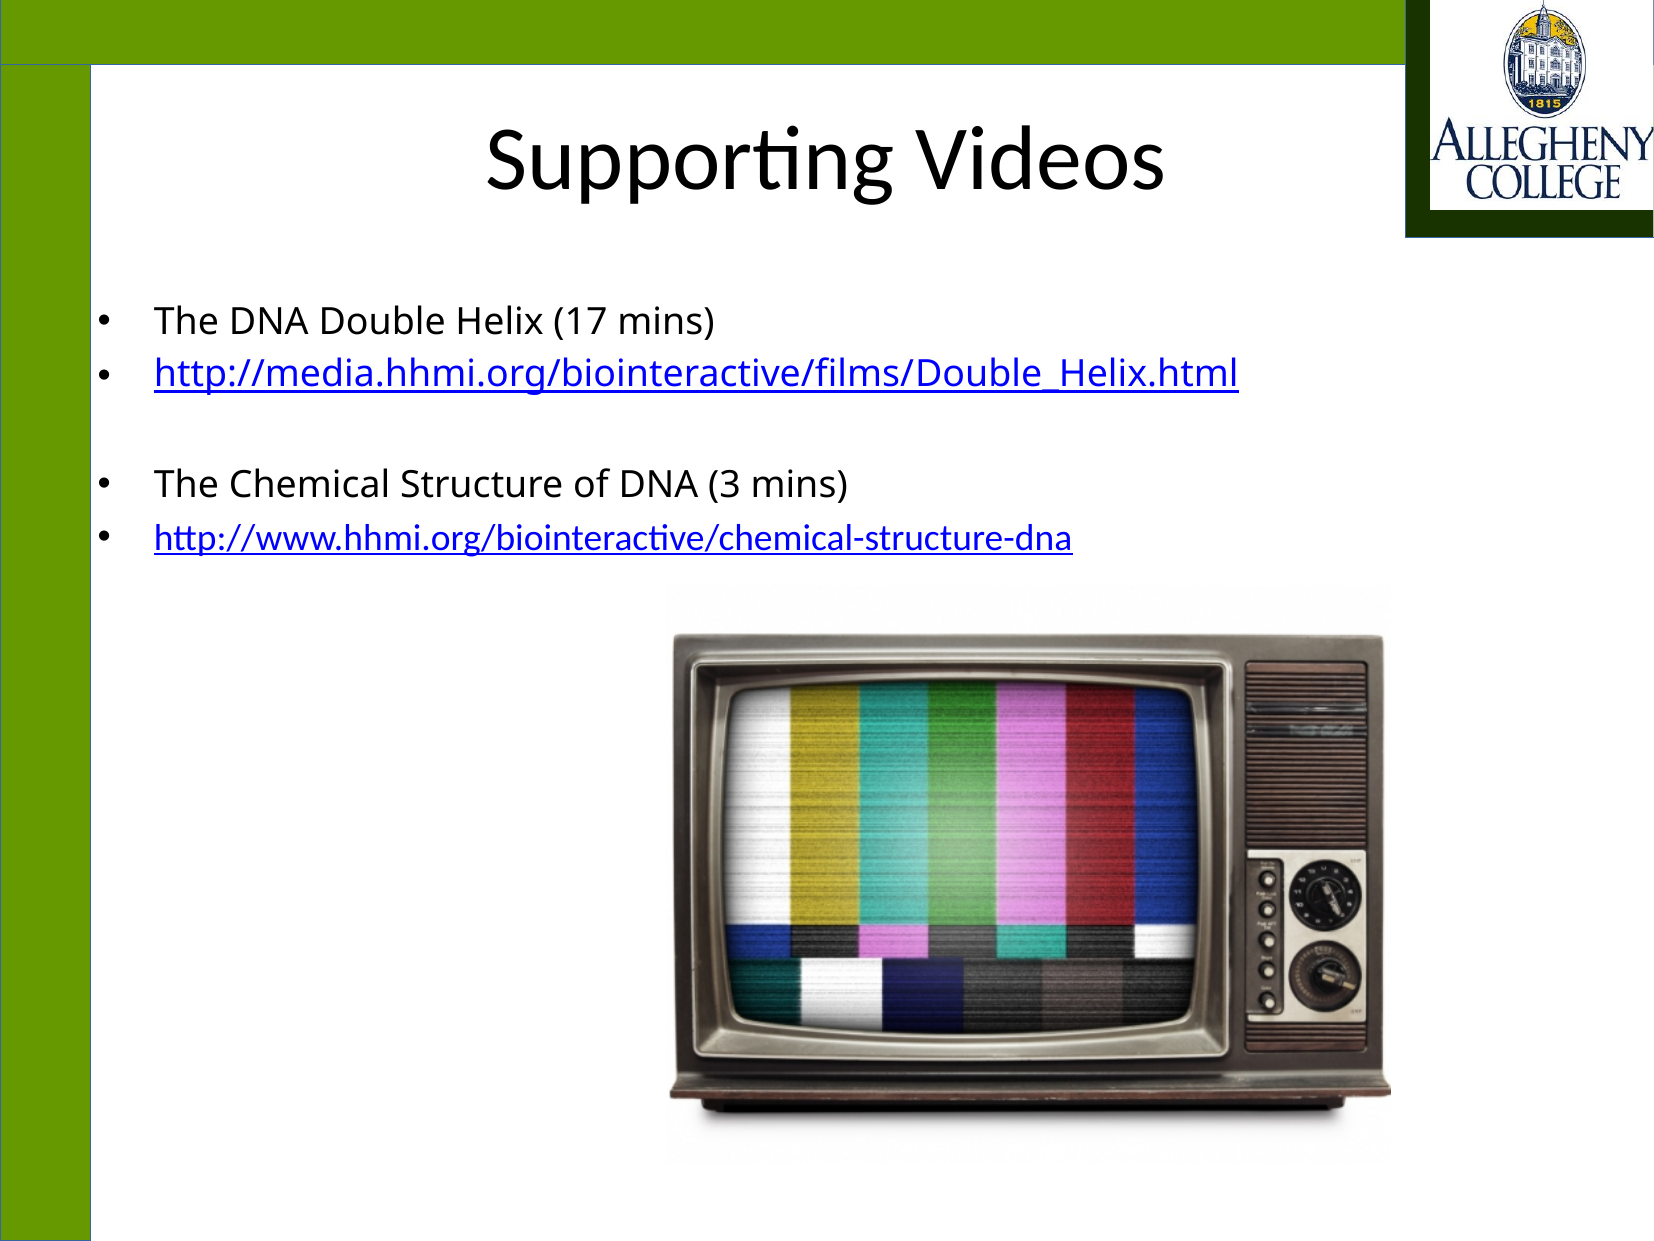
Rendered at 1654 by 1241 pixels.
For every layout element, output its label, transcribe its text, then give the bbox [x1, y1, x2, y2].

list The DNA Double Helix (17 mins) http://media.hhmi.org/biointeractive/films/Double_Helix.html The Chemical Structure of DNA (3 mins) http://www.hhmi.org/biointeractive/chemical-structure-dna [91, 289, 1571, 1108]
picture [1430, 0, 1654, 210]
picture [666, 585, 1391, 1165]
title Supporting Videos [91, 65, 1571, 257]
text_box [0, 0, 1654, 1241]
